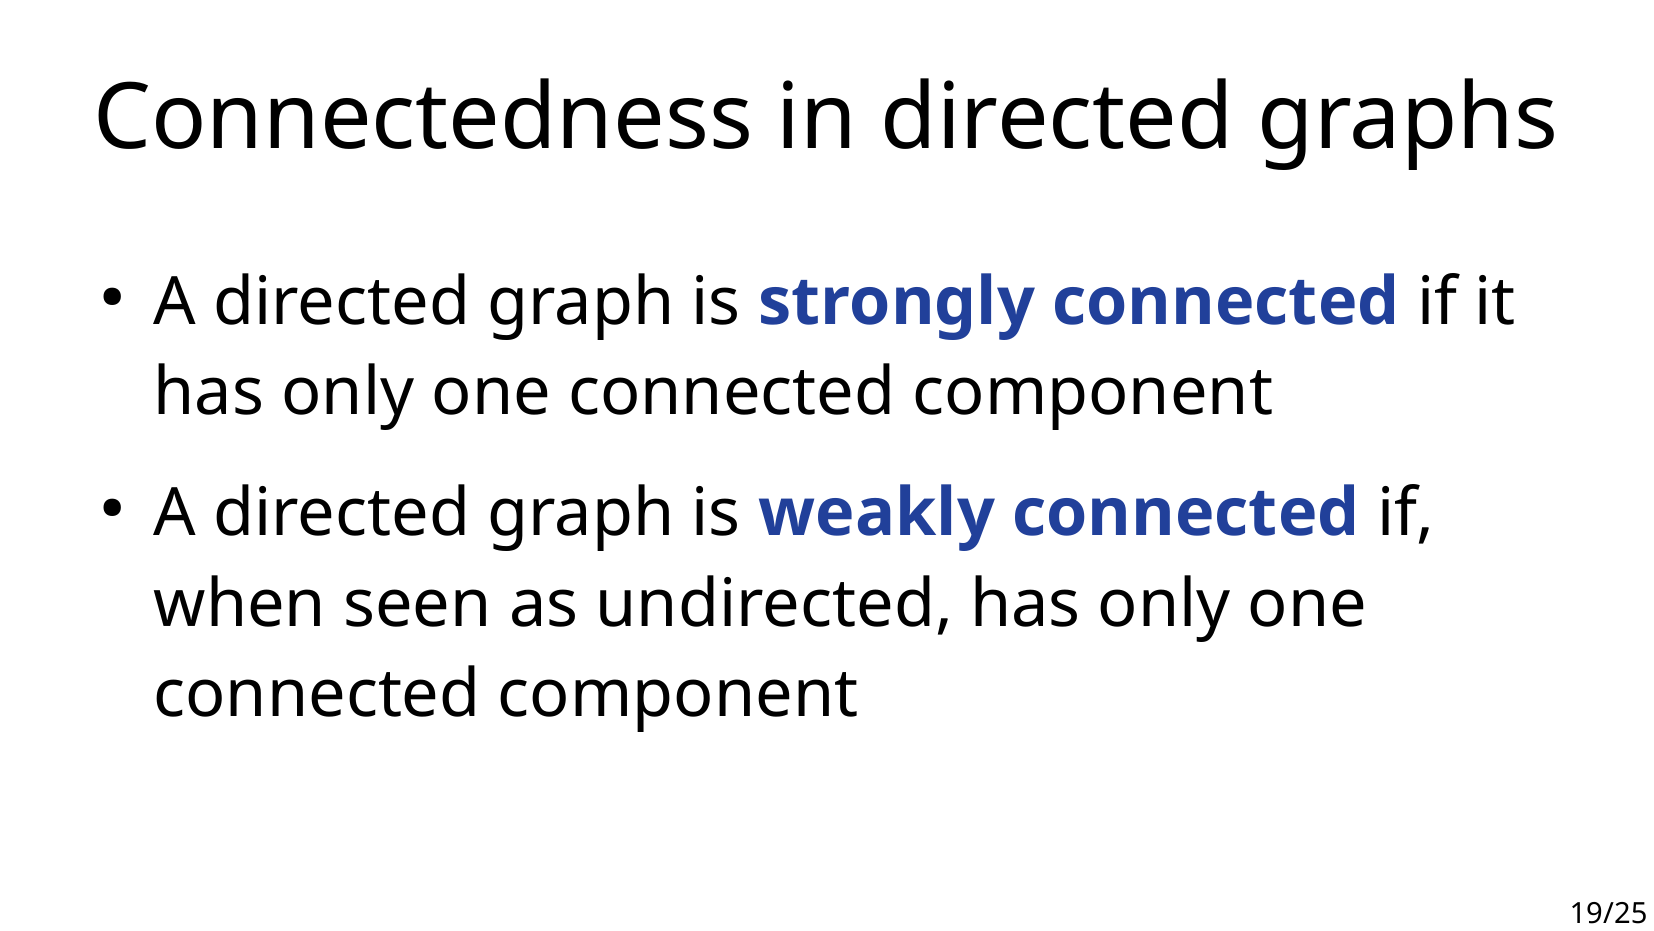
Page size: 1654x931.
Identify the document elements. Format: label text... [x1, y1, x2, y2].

list A directed graph is strongly connected if it has only one connected component A directed graph is weakly connected if, when seen as undirected, has only one connected component [82, 253, 1571, 871]
title Connectedness in directed graphs [82, 1, 1571, 226]
